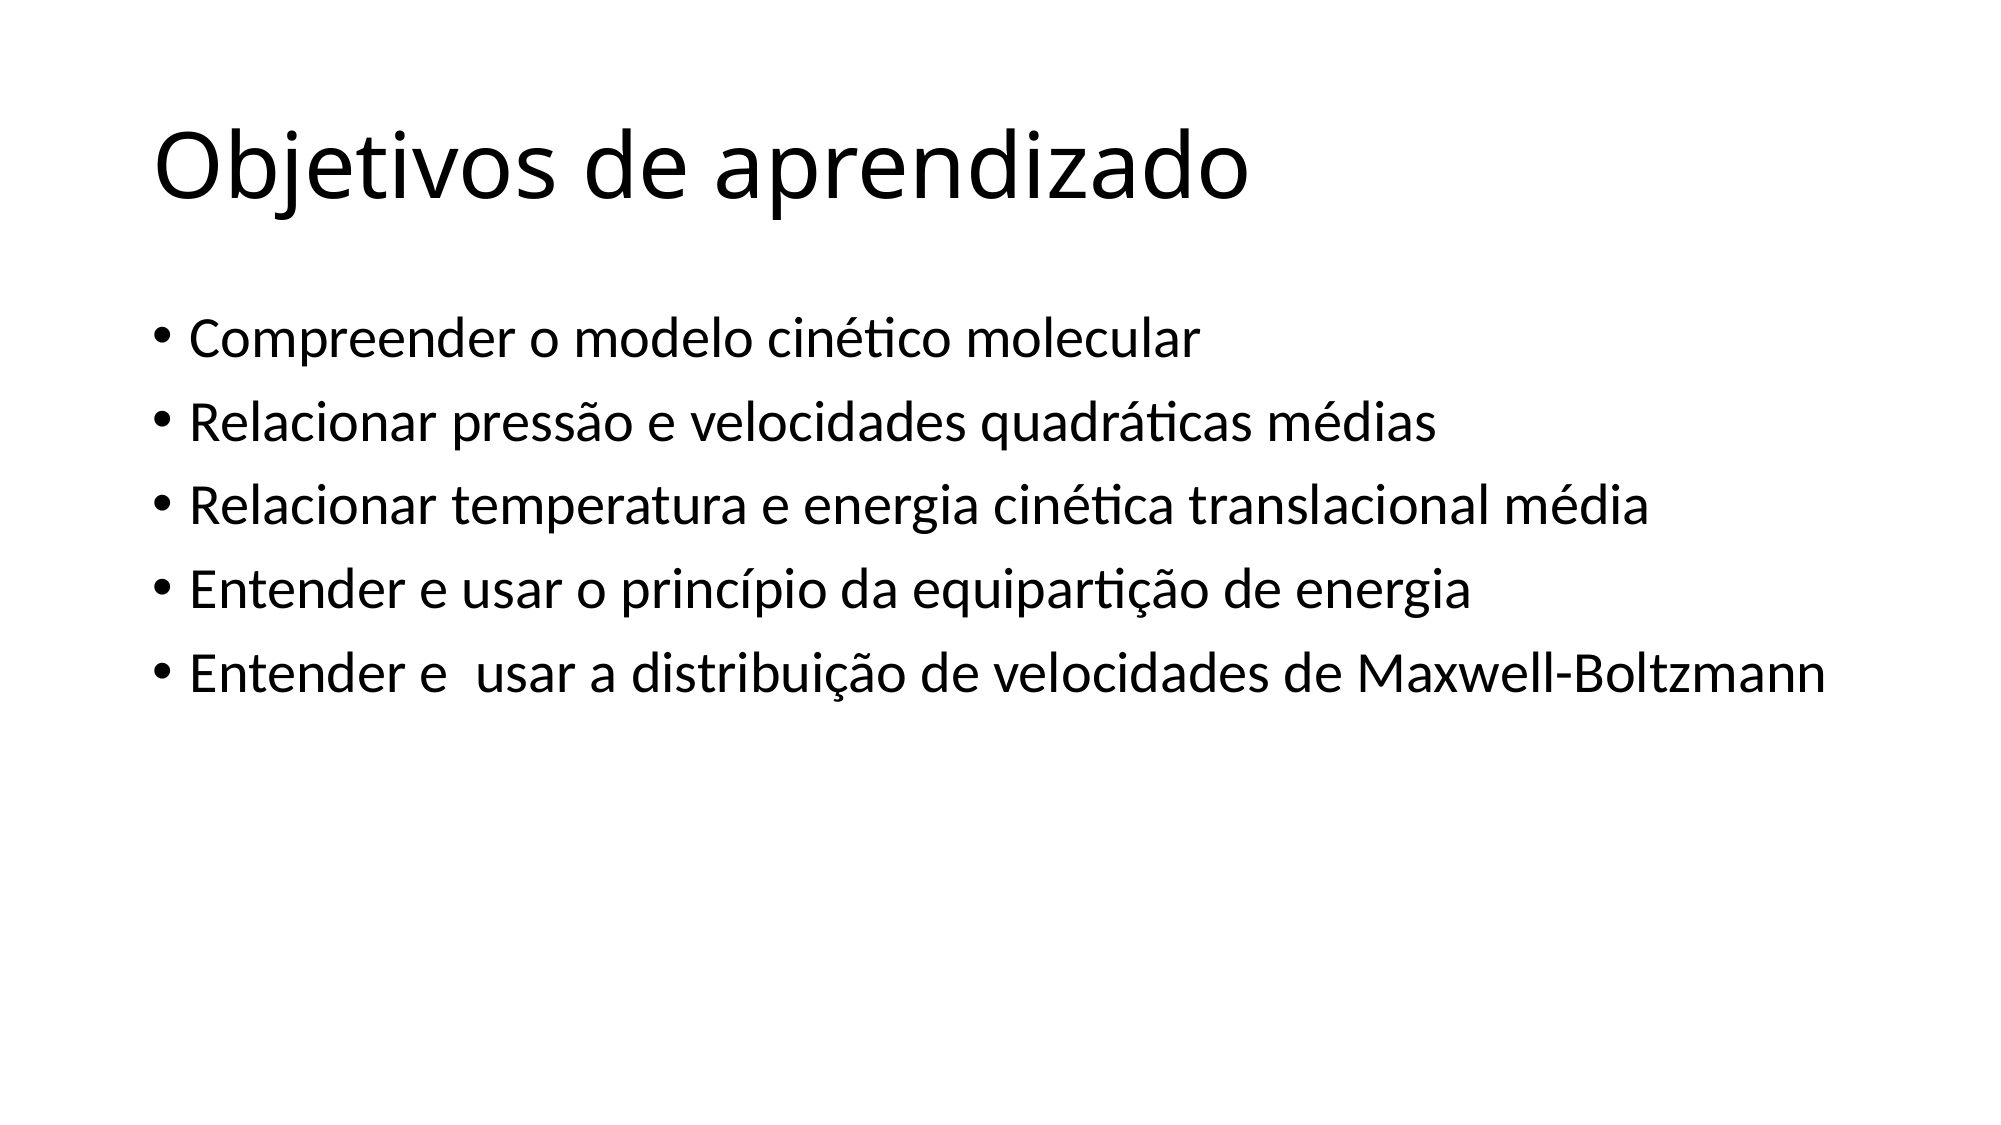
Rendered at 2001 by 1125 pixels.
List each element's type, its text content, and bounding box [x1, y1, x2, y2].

title Objetivos de aprendizado [137, 59, 1863, 278]
list Compreender o modelo cinético molecular Relacionar pressão e velocidades quadráticas médias Relacionar temperatura e energia cinética translacional média Entender e usar o princípio da equipartição de energia Entender e usar a distribuição de velocidades de Maxwell-Boltzmann [137, 299, 1863, 733]
